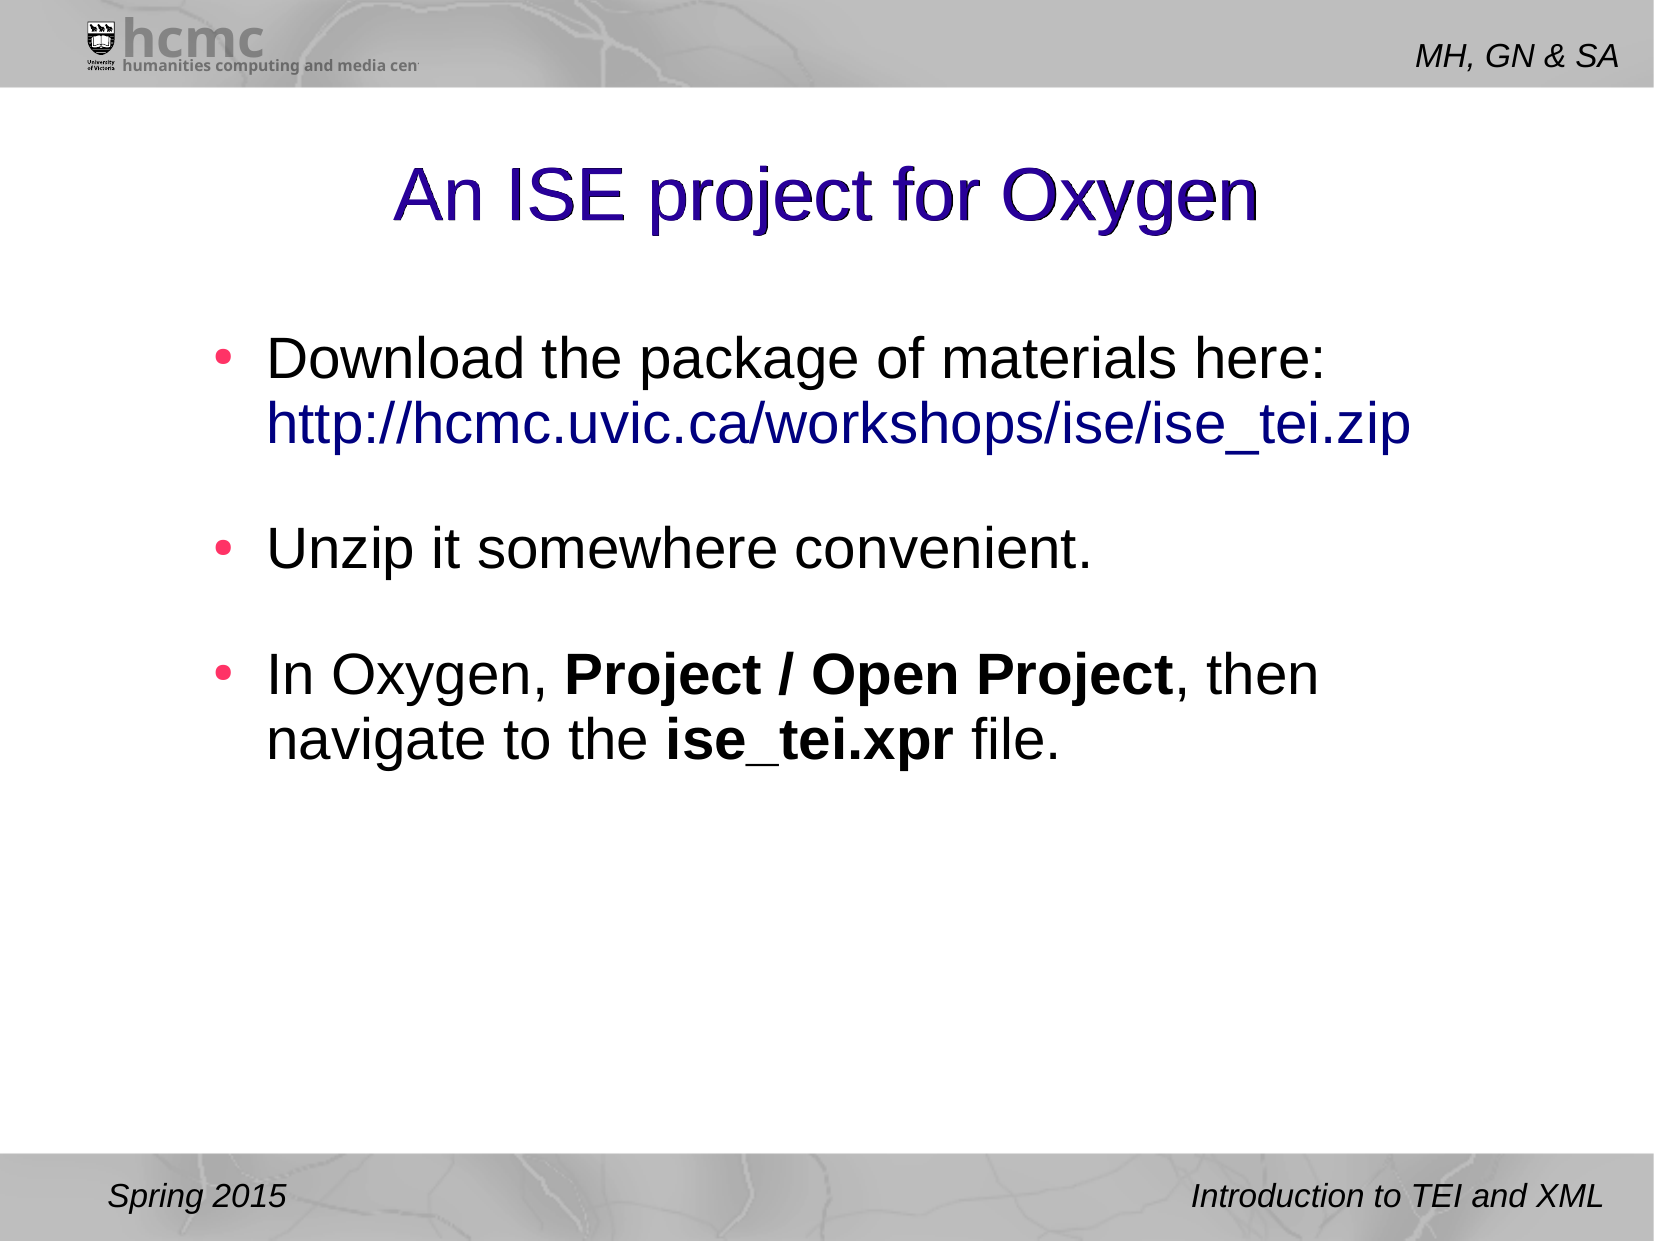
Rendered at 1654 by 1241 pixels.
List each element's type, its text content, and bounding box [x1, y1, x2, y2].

list Download the package of materials here: http://hcmc.uvic.ca/workshops/ise/ise_tei.zip Unzip it somewhere convenient. In Oxygen, Project / Open Project, then navigate to the ise_tei.xpr file. [147, 325, 1506, 1045]
picture [0, 0, 1654, 1241]
title An ISE project for Oxygen [118, 90, 1536, 298]
